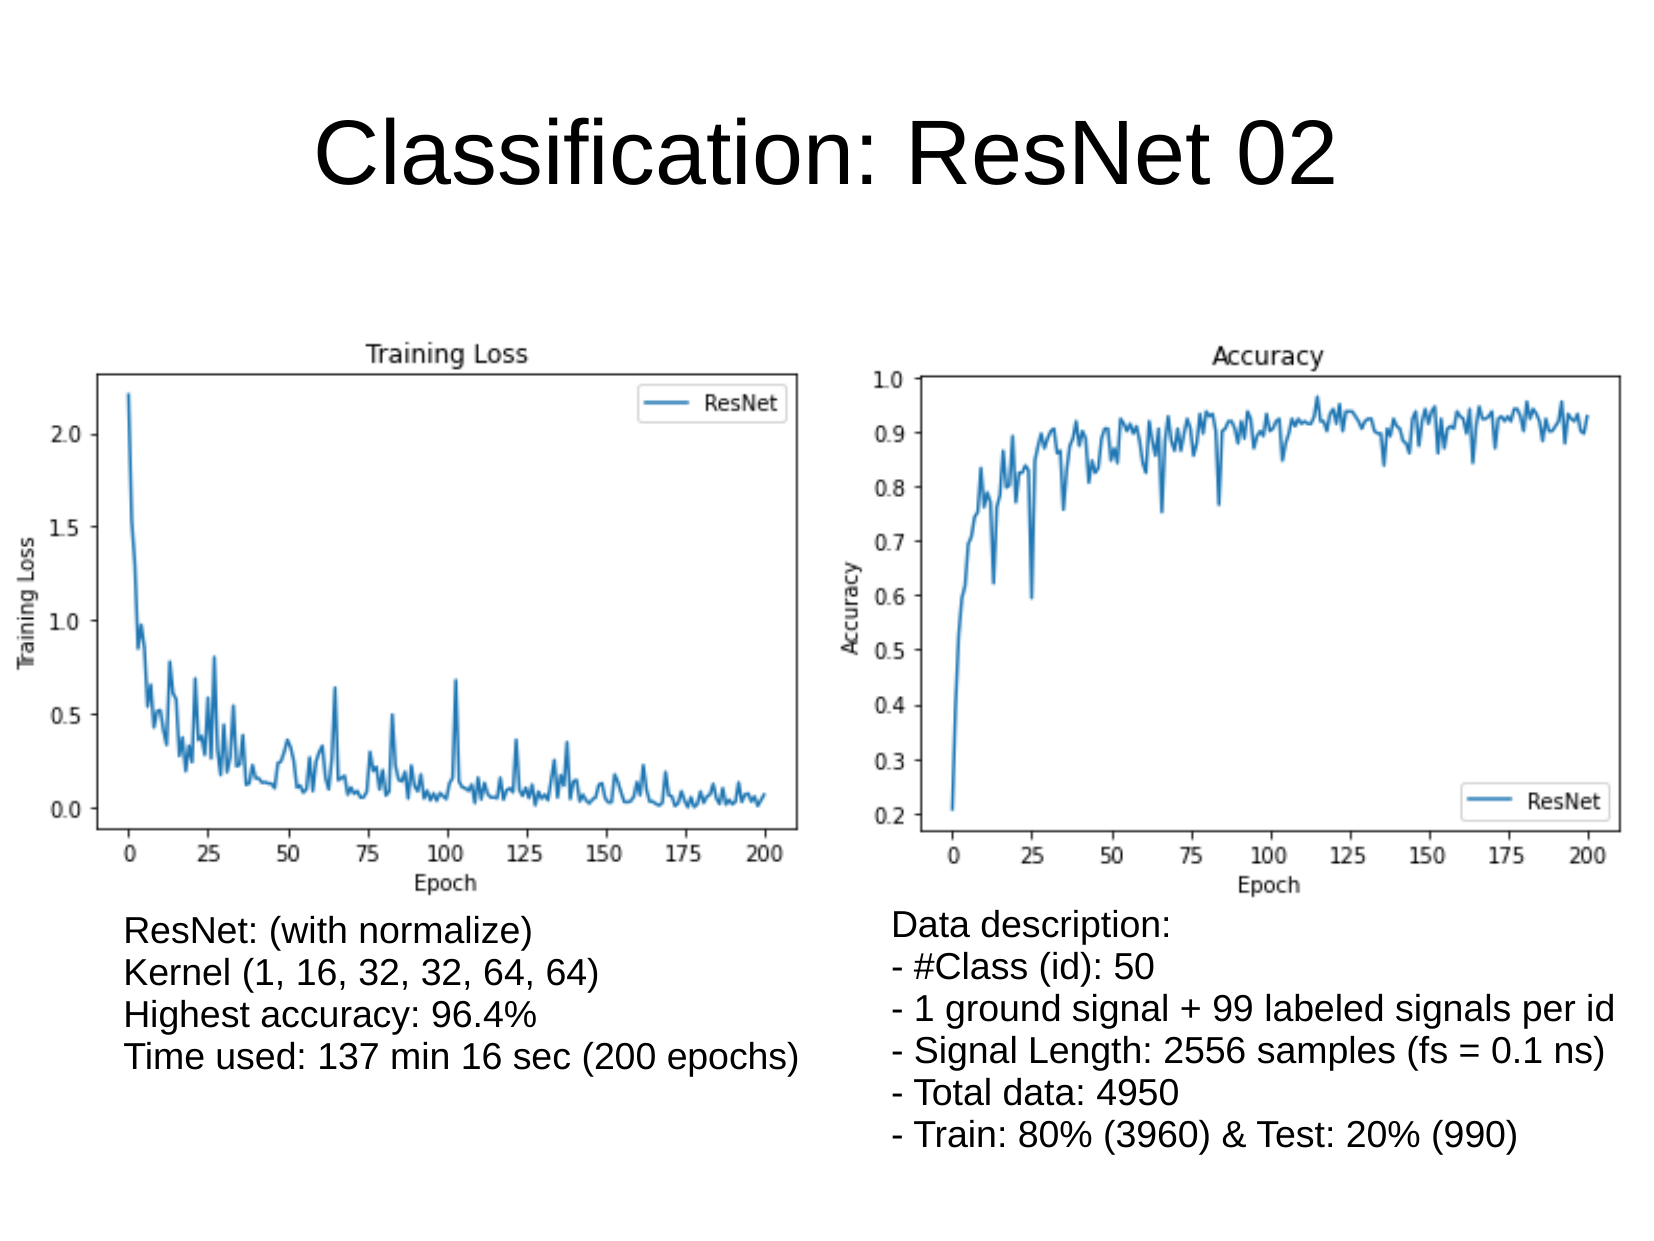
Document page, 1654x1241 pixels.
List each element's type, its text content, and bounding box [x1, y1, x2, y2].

picture [829, 330, 1634, 910]
text_box Data description: - #Class (id): 50 - 1 ground signal + 99 labeled signals per id - Signal Length: 2556 samples (fs = 0.1 ns) - Total data: 4950 - Train: 80% (3960) & Test: 20% (990) [876, 895, 1631, 1163]
title Classification: ResNet 02 [82, 49, 1571, 257]
picture [5, 328, 811, 908]
text_box ResNet: (with normalize) Kernel (1, 16, 32, 32, 64, 64) Highest accuracy: 96.4% Time used: 137 min 16 sec (200 epochs) [108, 901, 816, 1085]
